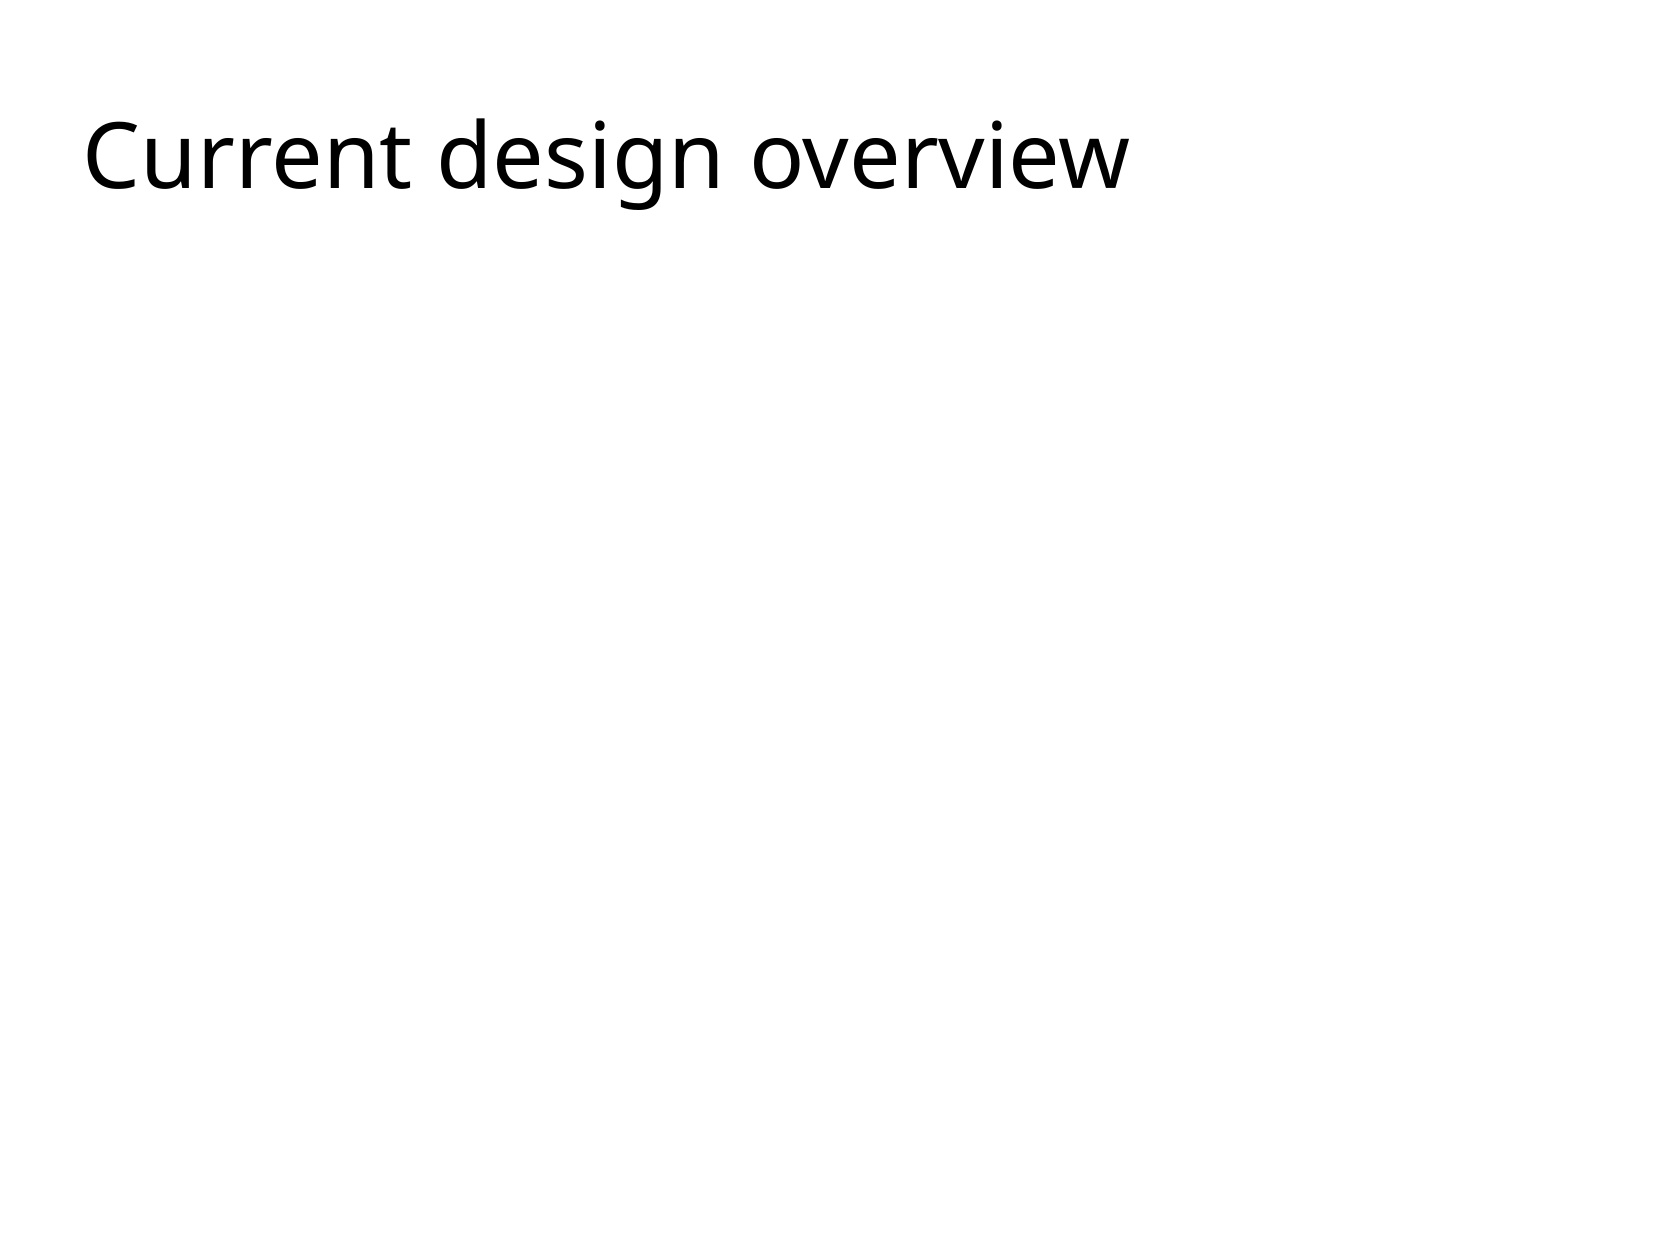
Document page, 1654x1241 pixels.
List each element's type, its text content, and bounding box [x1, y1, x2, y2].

title Current design overview [82, 49, 1571, 257]
